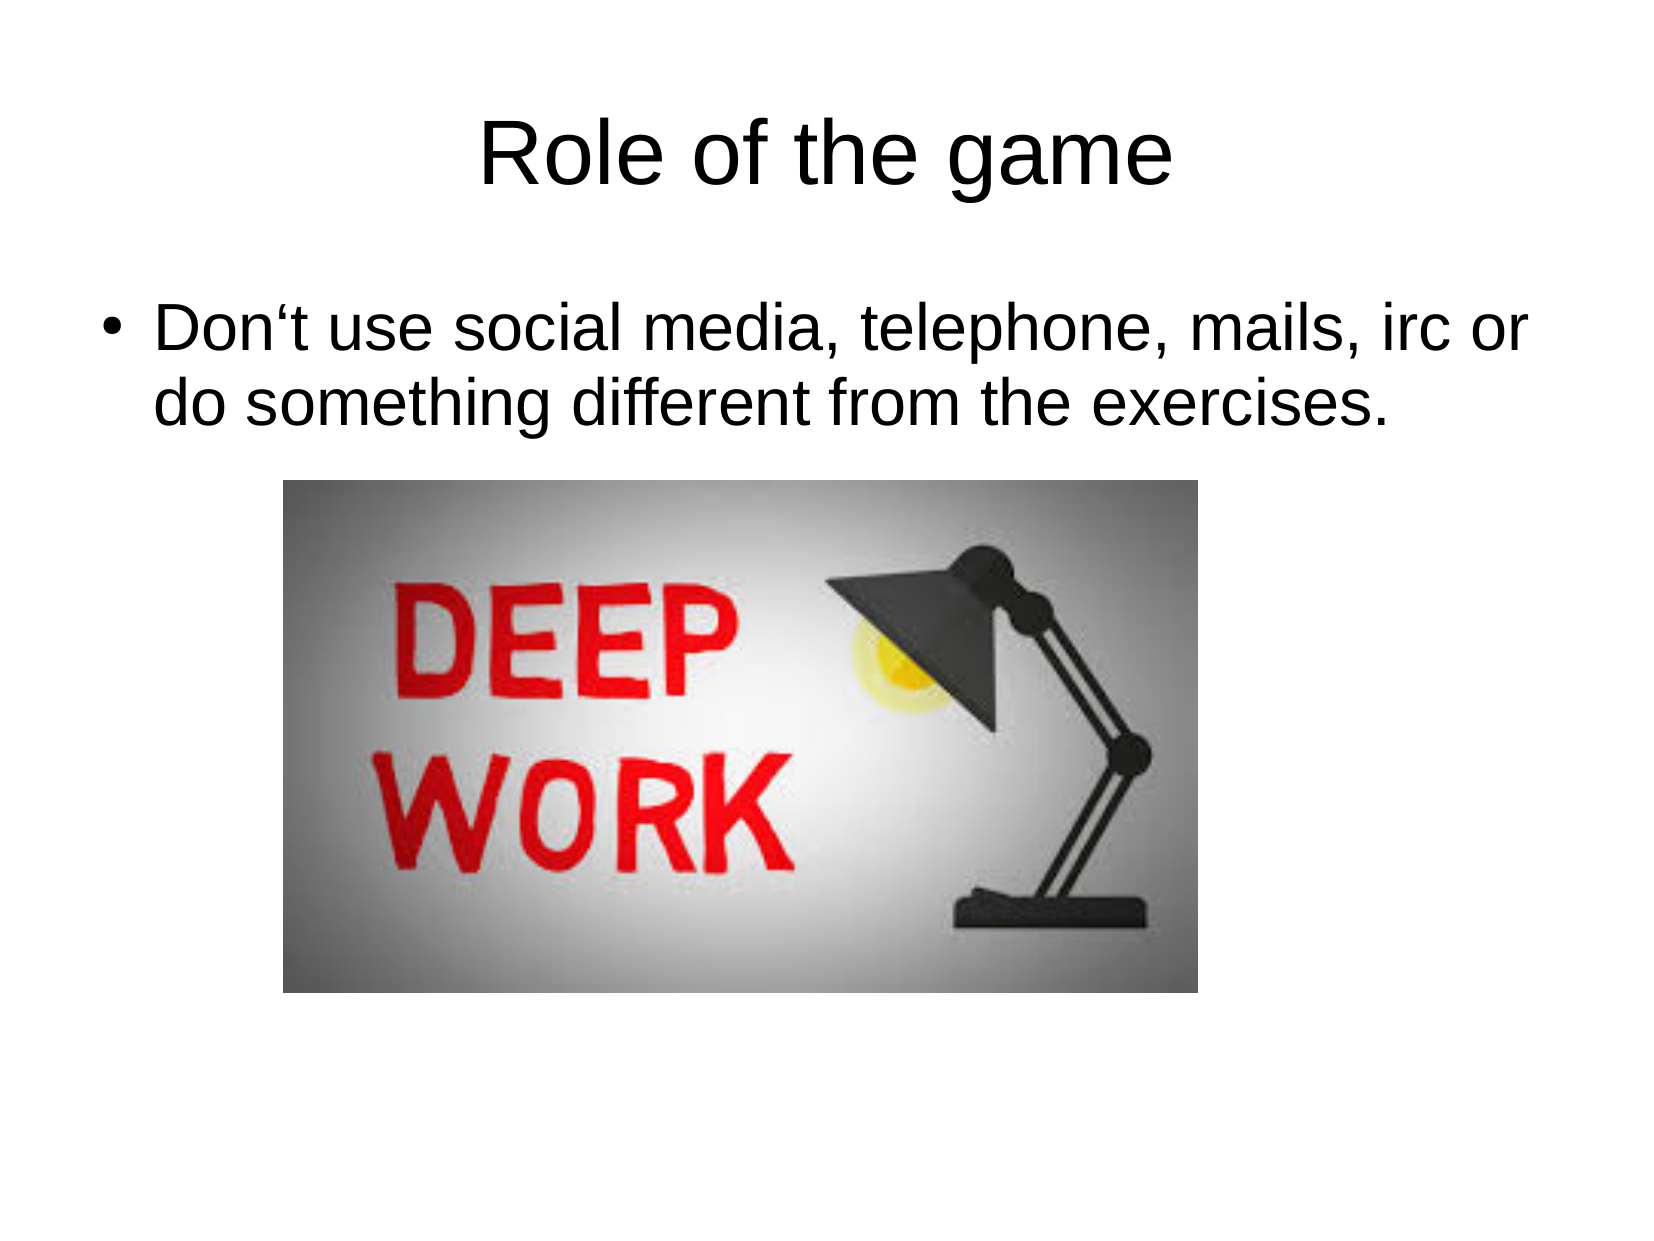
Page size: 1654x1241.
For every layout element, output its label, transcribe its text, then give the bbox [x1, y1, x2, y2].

title Role of the game [82, 49, 1571, 257]
picture [283, 480, 1198, 993]
list Don‘t use social media, telephone, mails, irc or do something different from the exercises. [82, 290, 1571, 1010]
